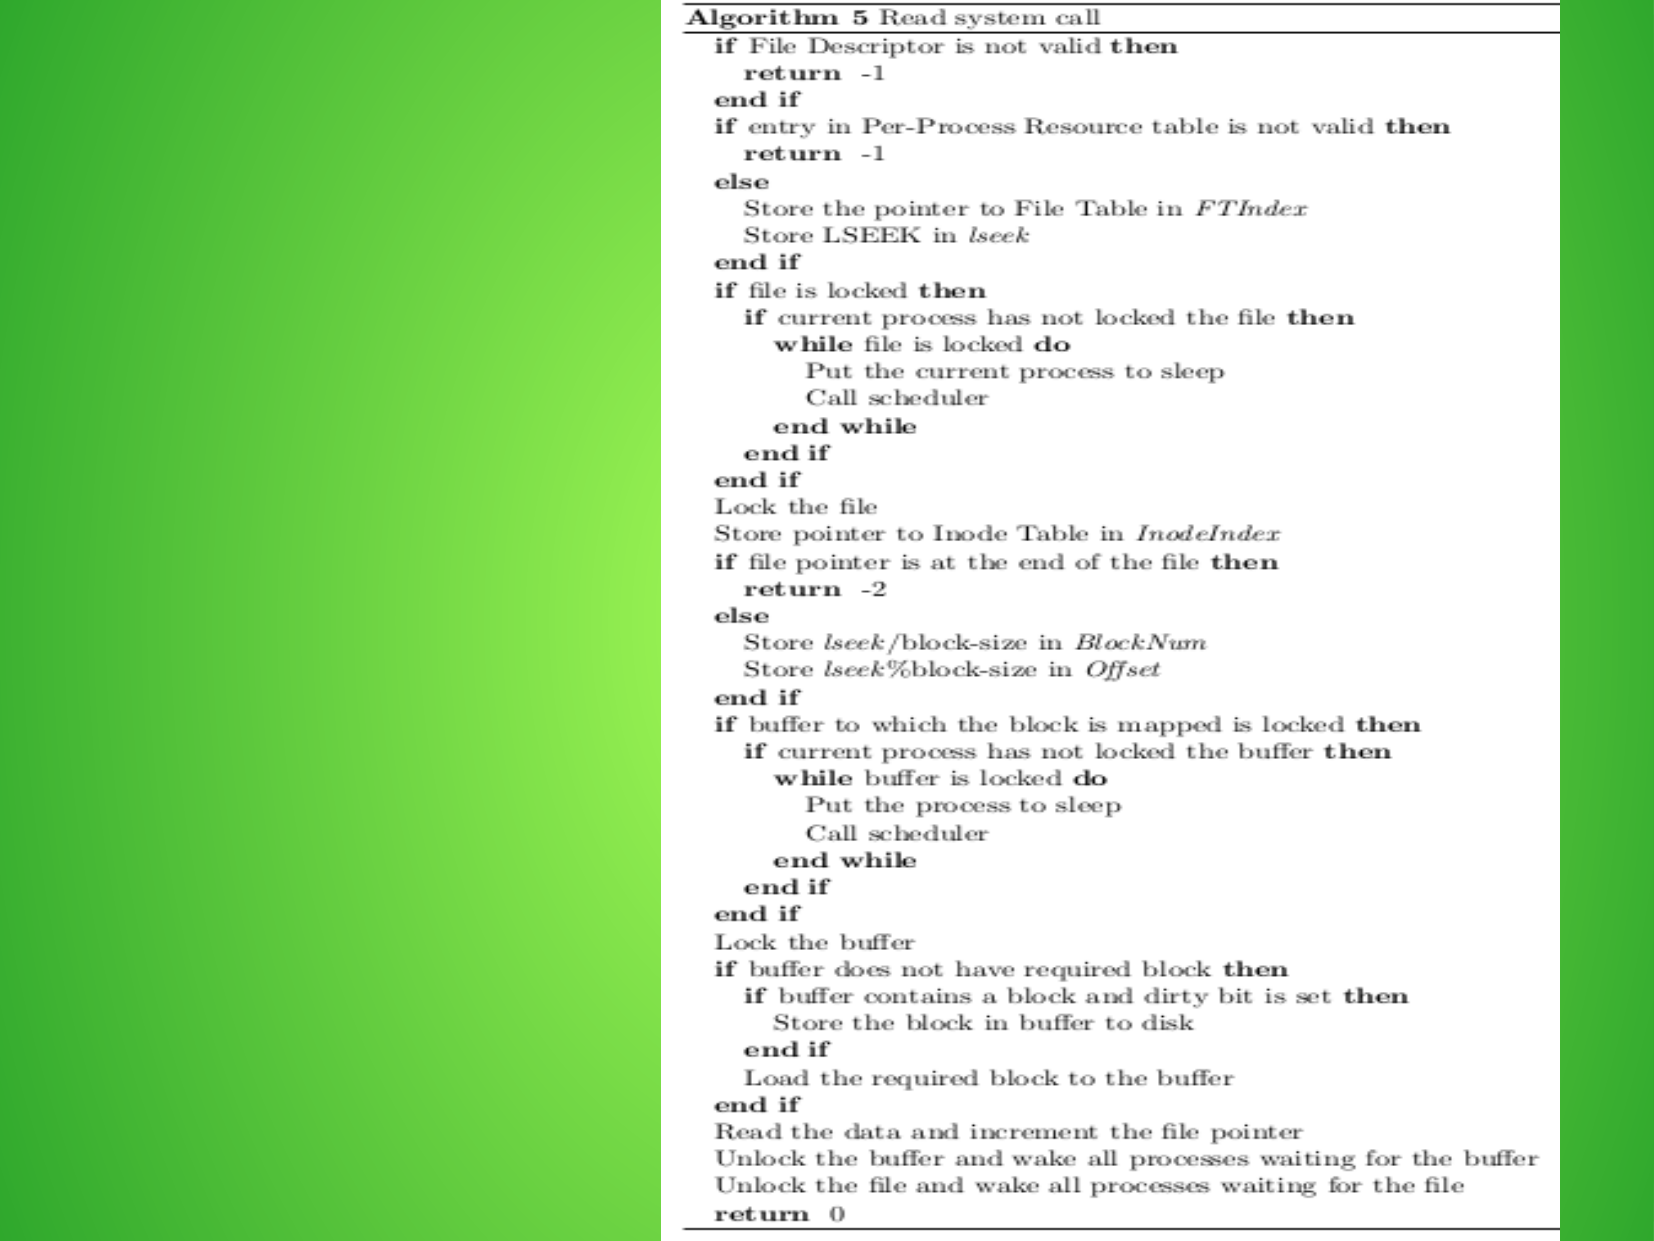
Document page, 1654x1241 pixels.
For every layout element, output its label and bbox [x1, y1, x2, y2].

picture [661, 0, 1560, 1241]
